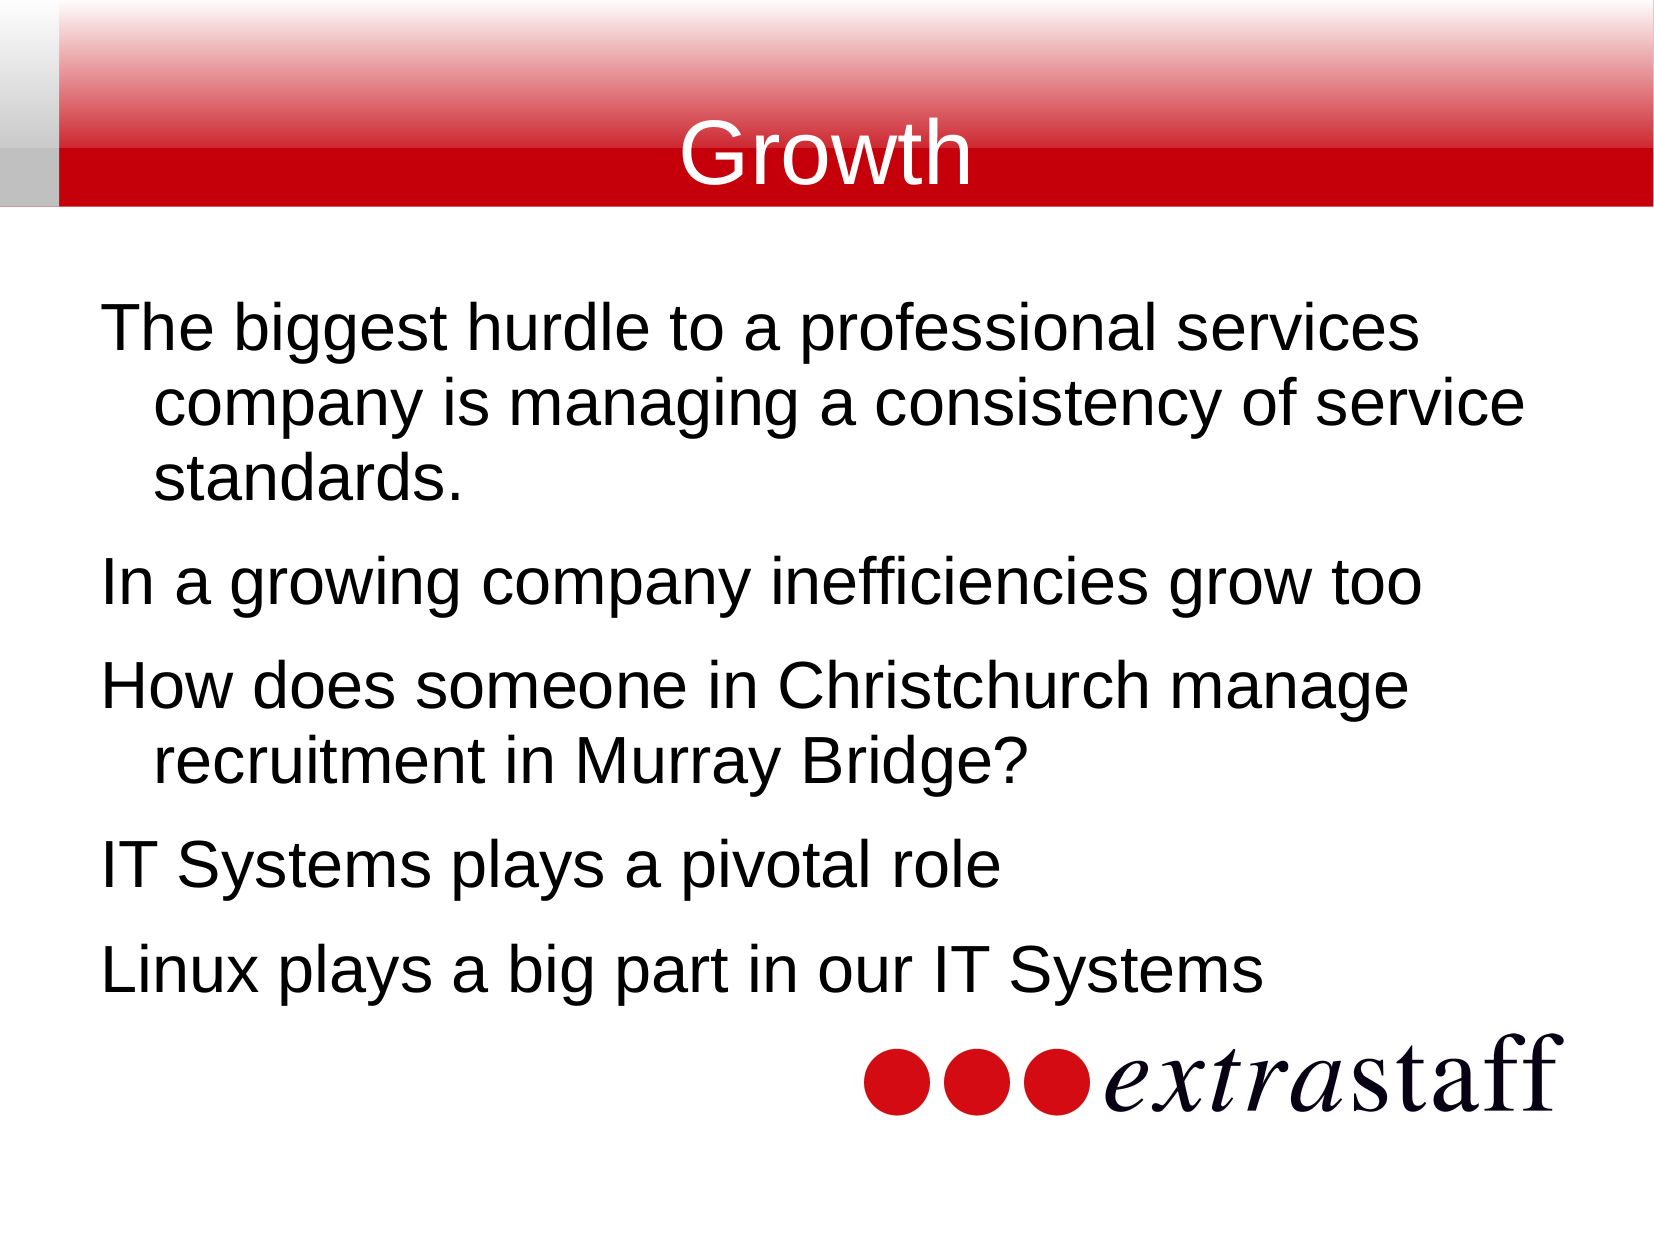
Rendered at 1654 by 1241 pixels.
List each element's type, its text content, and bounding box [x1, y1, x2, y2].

list The biggest hurdle to a professional services company is managing a consistency of service standards. In a growing company inefficiencies grow too How does someone in Christchurch manage recruitment in Murray Bridge? IT Systems plays a pivotal role Linux plays a big part in our IT Systems [82, 290, 1571, 1094]
title Growth [82, 56, 1571, 250]
picture [863, 1094, 1565, 1116]
